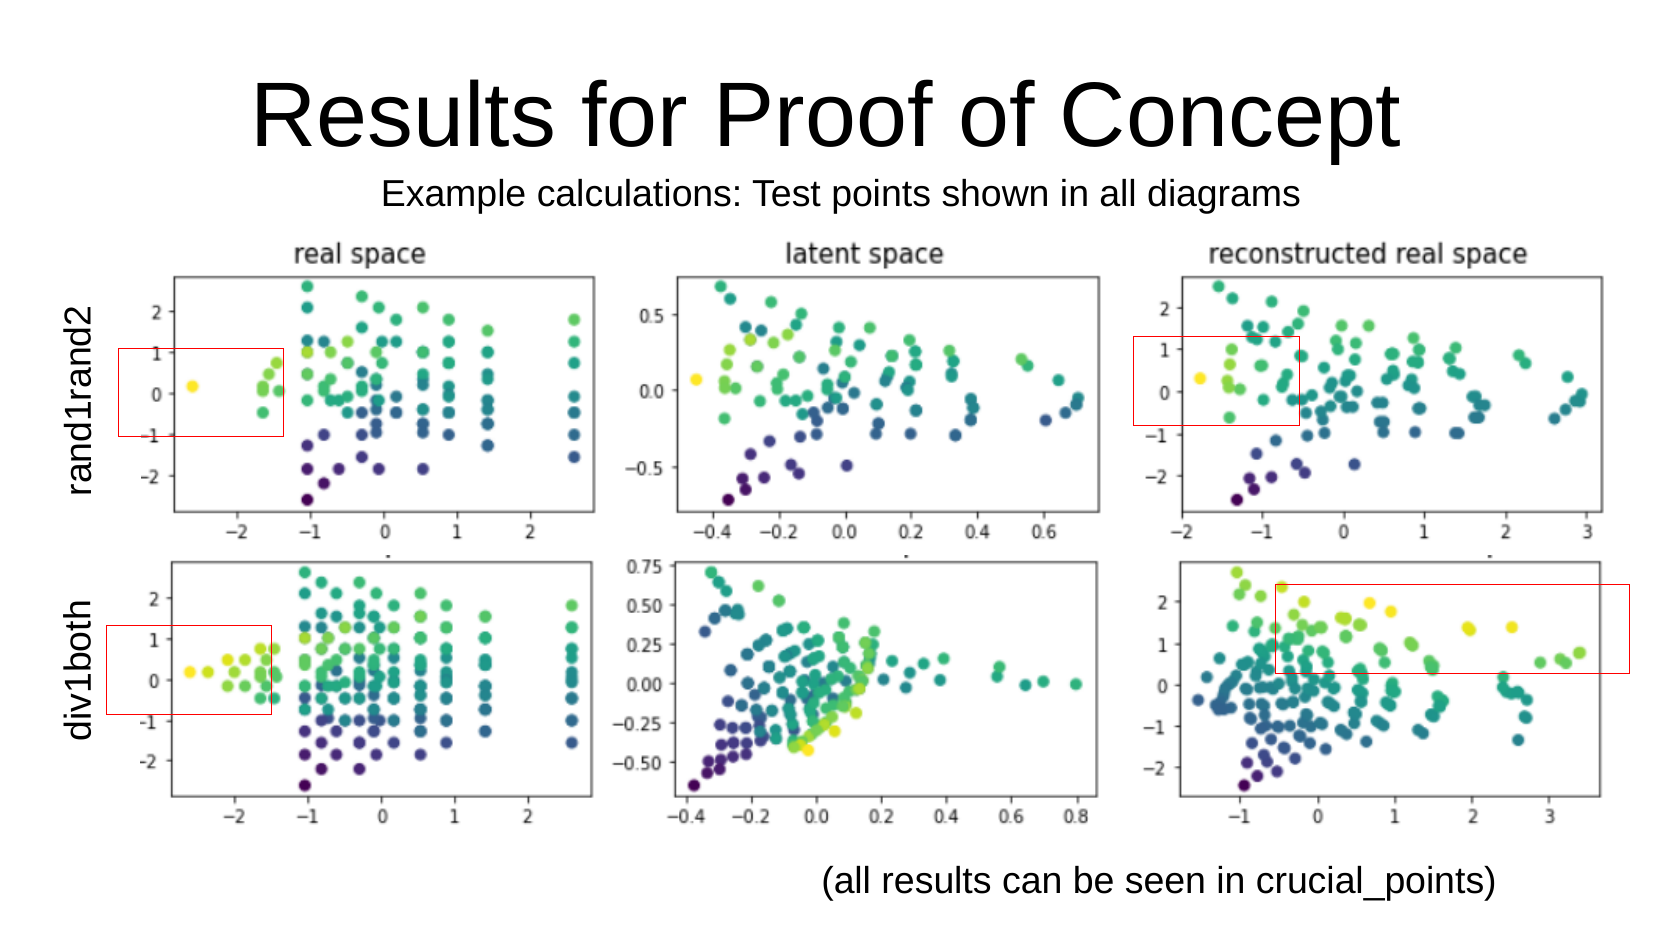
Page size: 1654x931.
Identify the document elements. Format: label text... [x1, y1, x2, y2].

text_box Example calculations: Test points shown in all diagrams [366, 165, 1317, 223]
picture [140, 555, 1607, 834]
title Results for Proof of Concept [82, 37, 1571, 193]
text_box (all results can be seen in crucial_points) [806, 852, 1512, 910]
picture [141, 349, 283, 436]
text_box rand1rand2 [48, 290, 107, 512]
picture [140, 626, 271, 714]
text_box div1both [48, 584, 107, 756]
picture [141, 235, 1607, 551]
picture [1276, 585, 1607, 673]
